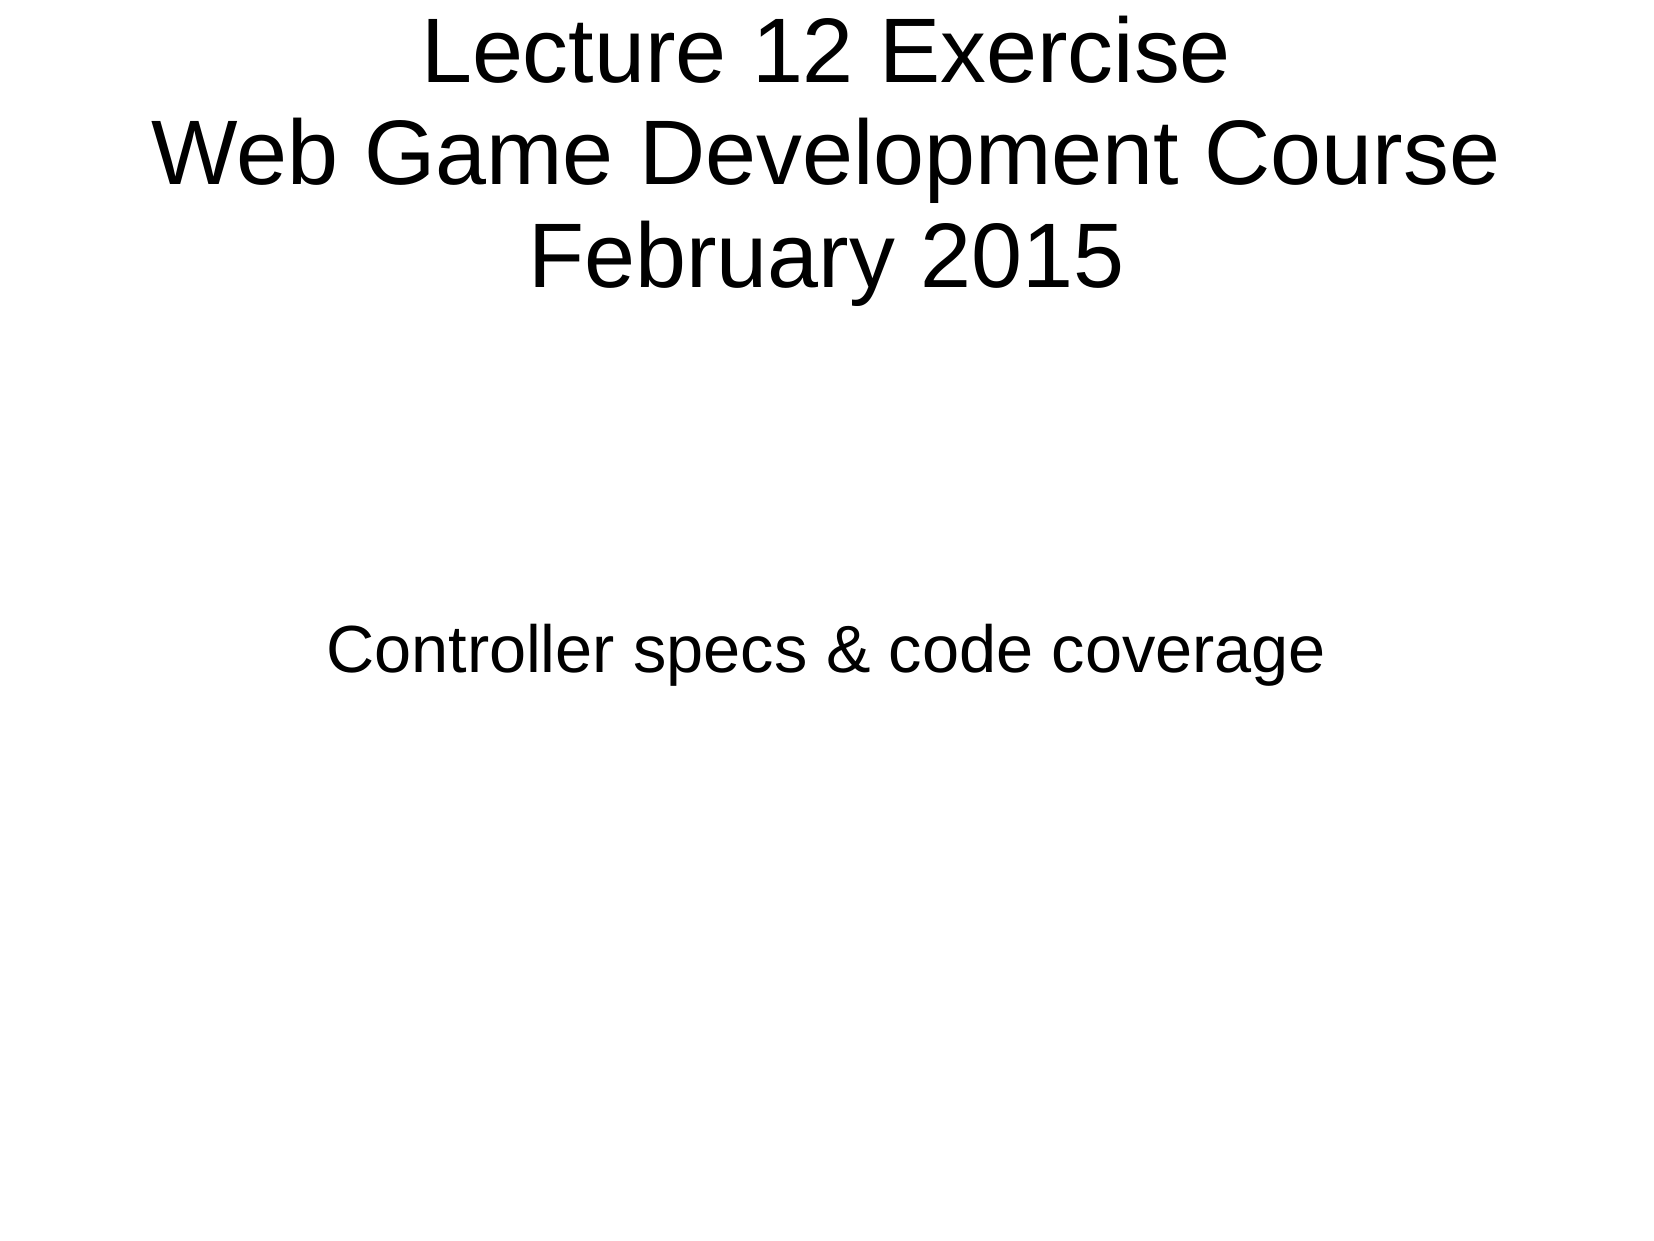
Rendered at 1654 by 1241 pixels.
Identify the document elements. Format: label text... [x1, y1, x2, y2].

title Lecture 12 Exercise Web Game Development Course February 2015 [82, 0, 1571, 290]
subtitle Controller specs & code coverage [82, 290, 1571, 1010]
